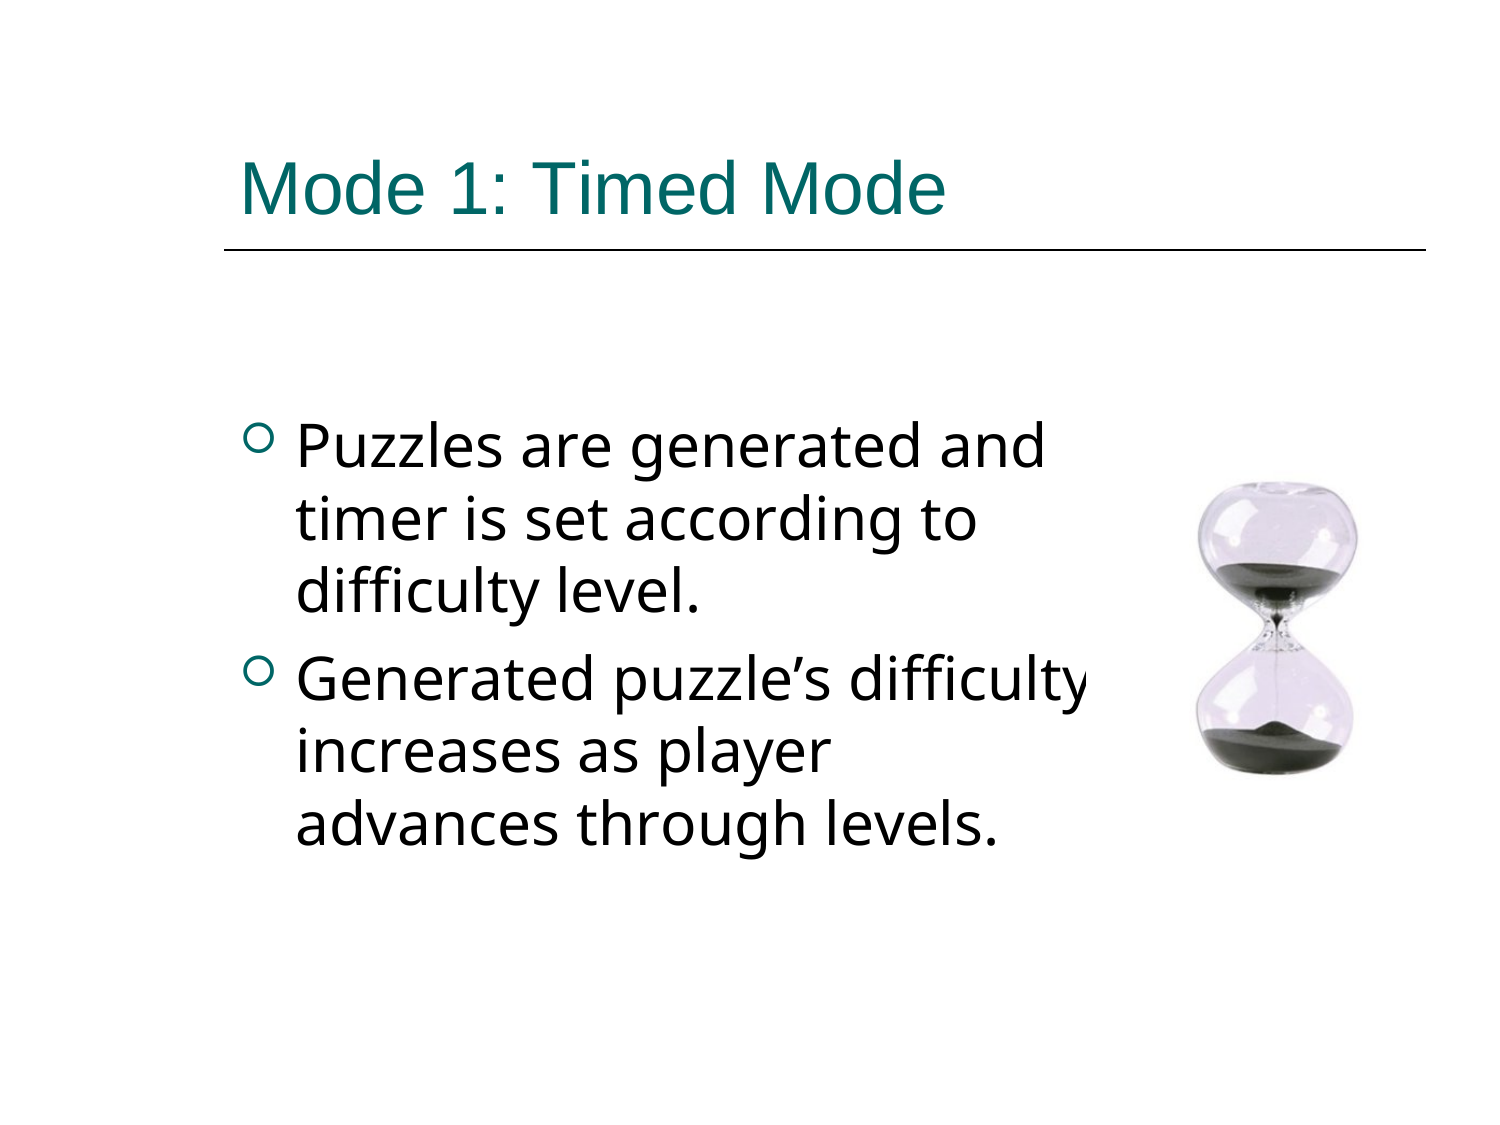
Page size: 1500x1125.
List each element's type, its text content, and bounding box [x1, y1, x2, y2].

picture [1086, 436, 1468, 818]
text_box Mode 1: Timed Mode [224, 49, 1425, 237]
text_box Puzzles are generated and timer is set according to difficulty level. Generated puzzle’s difficulty increases as player advances through levels. [224, 399, 1111, 863]
